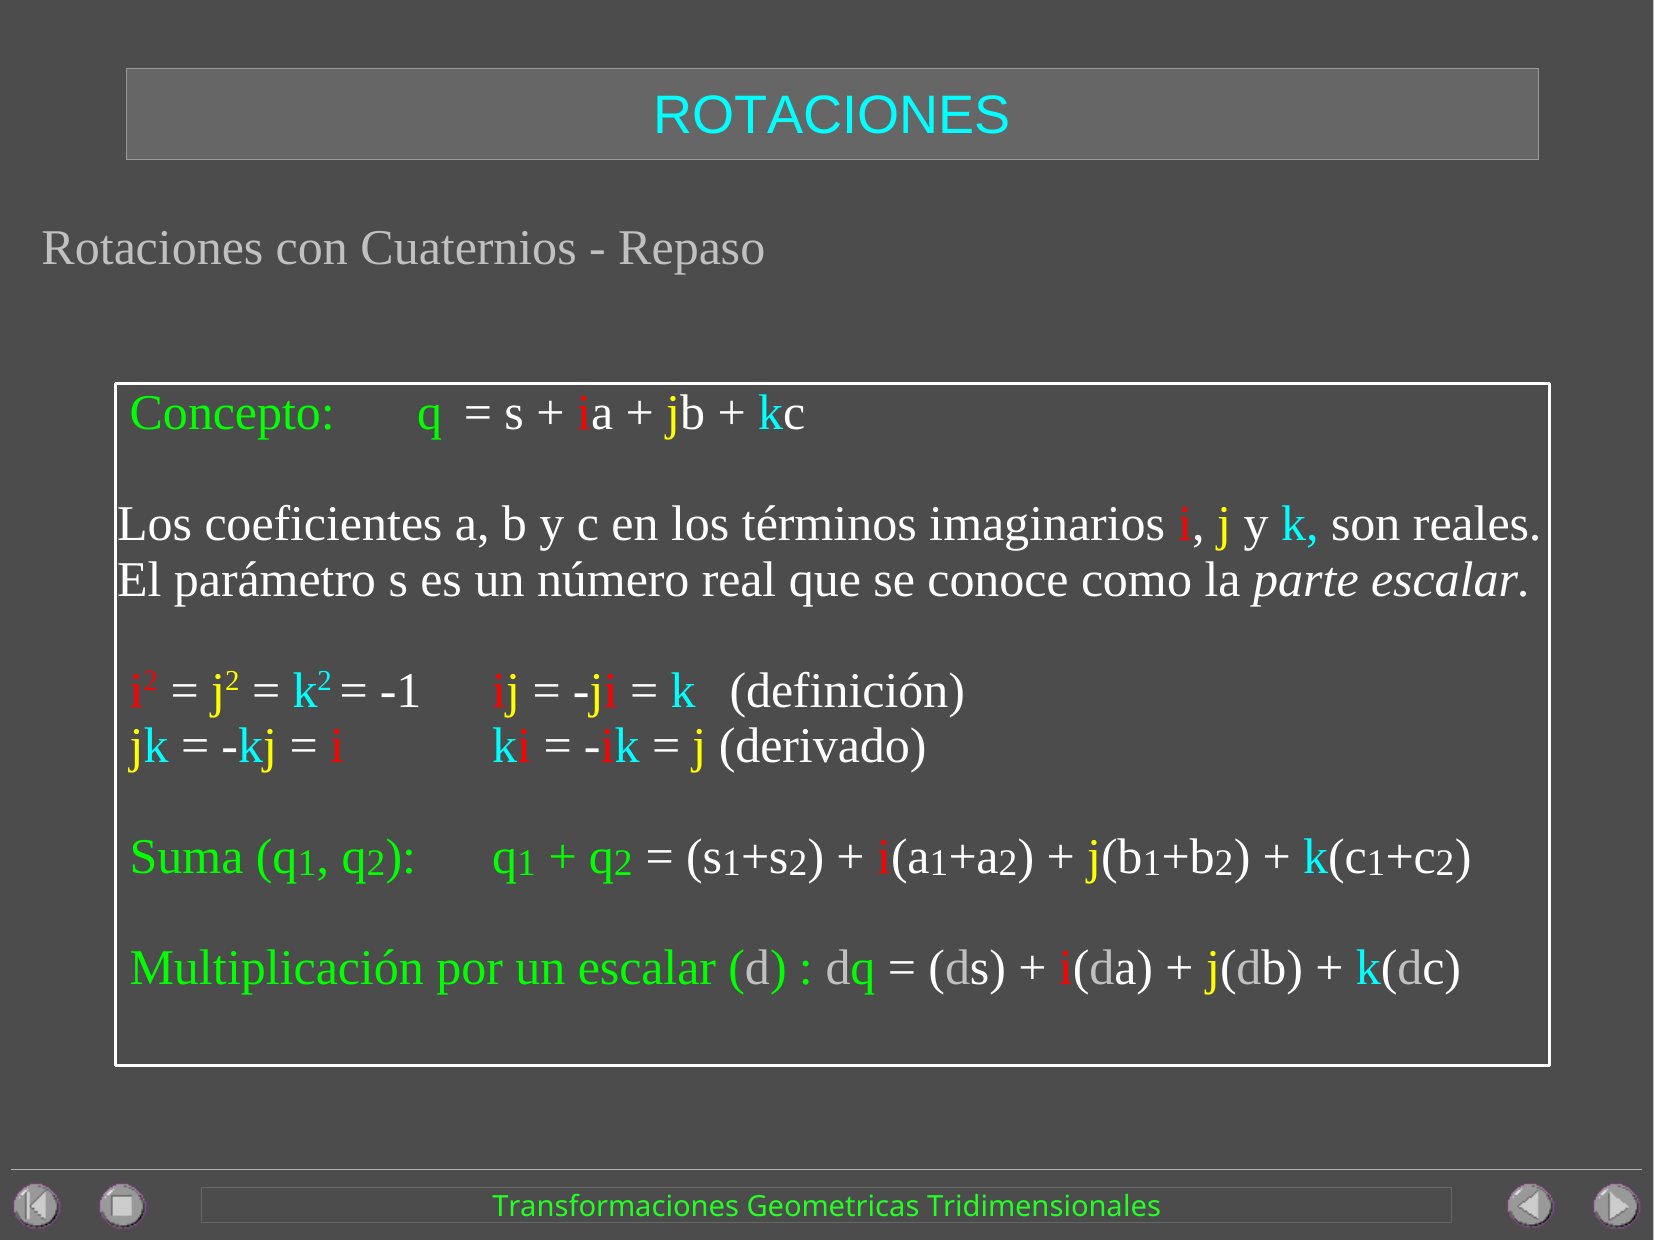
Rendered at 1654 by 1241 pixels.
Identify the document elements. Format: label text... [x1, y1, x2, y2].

picture [97, 1181, 148, 1232]
picture [1505, 1181, 1556, 1231]
text_box Rotaciones con Cuaternios - Repaso [41, 220, 1422, 281]
picture [1591, 1181, 1642, 1232]
text_box Concepto: q = s + ia + jb + kc Los coeficientes a, b y c en los términos imaginarios i, j y k, son reales. El parámetro s es un número real que se conoce como la parte escalar. i2 = j2 = k2 = -1 ij = -ji = k (definición) jk = -kj = i ki = -ik = j (derivado) Suma (q1, q2): q1 + q2 = (s1+s2) + i(a1+a2) + j(b1+b2) + k(c1+c2) Multiplicación por un escalar (d) : dq = (ds) + i(da) + j(db) + k(dc) [115, 383, 1550, 1066]
title ROTACIONES [126, 68, 1539, 160]
picture [11, 1181, 62, 1232]
